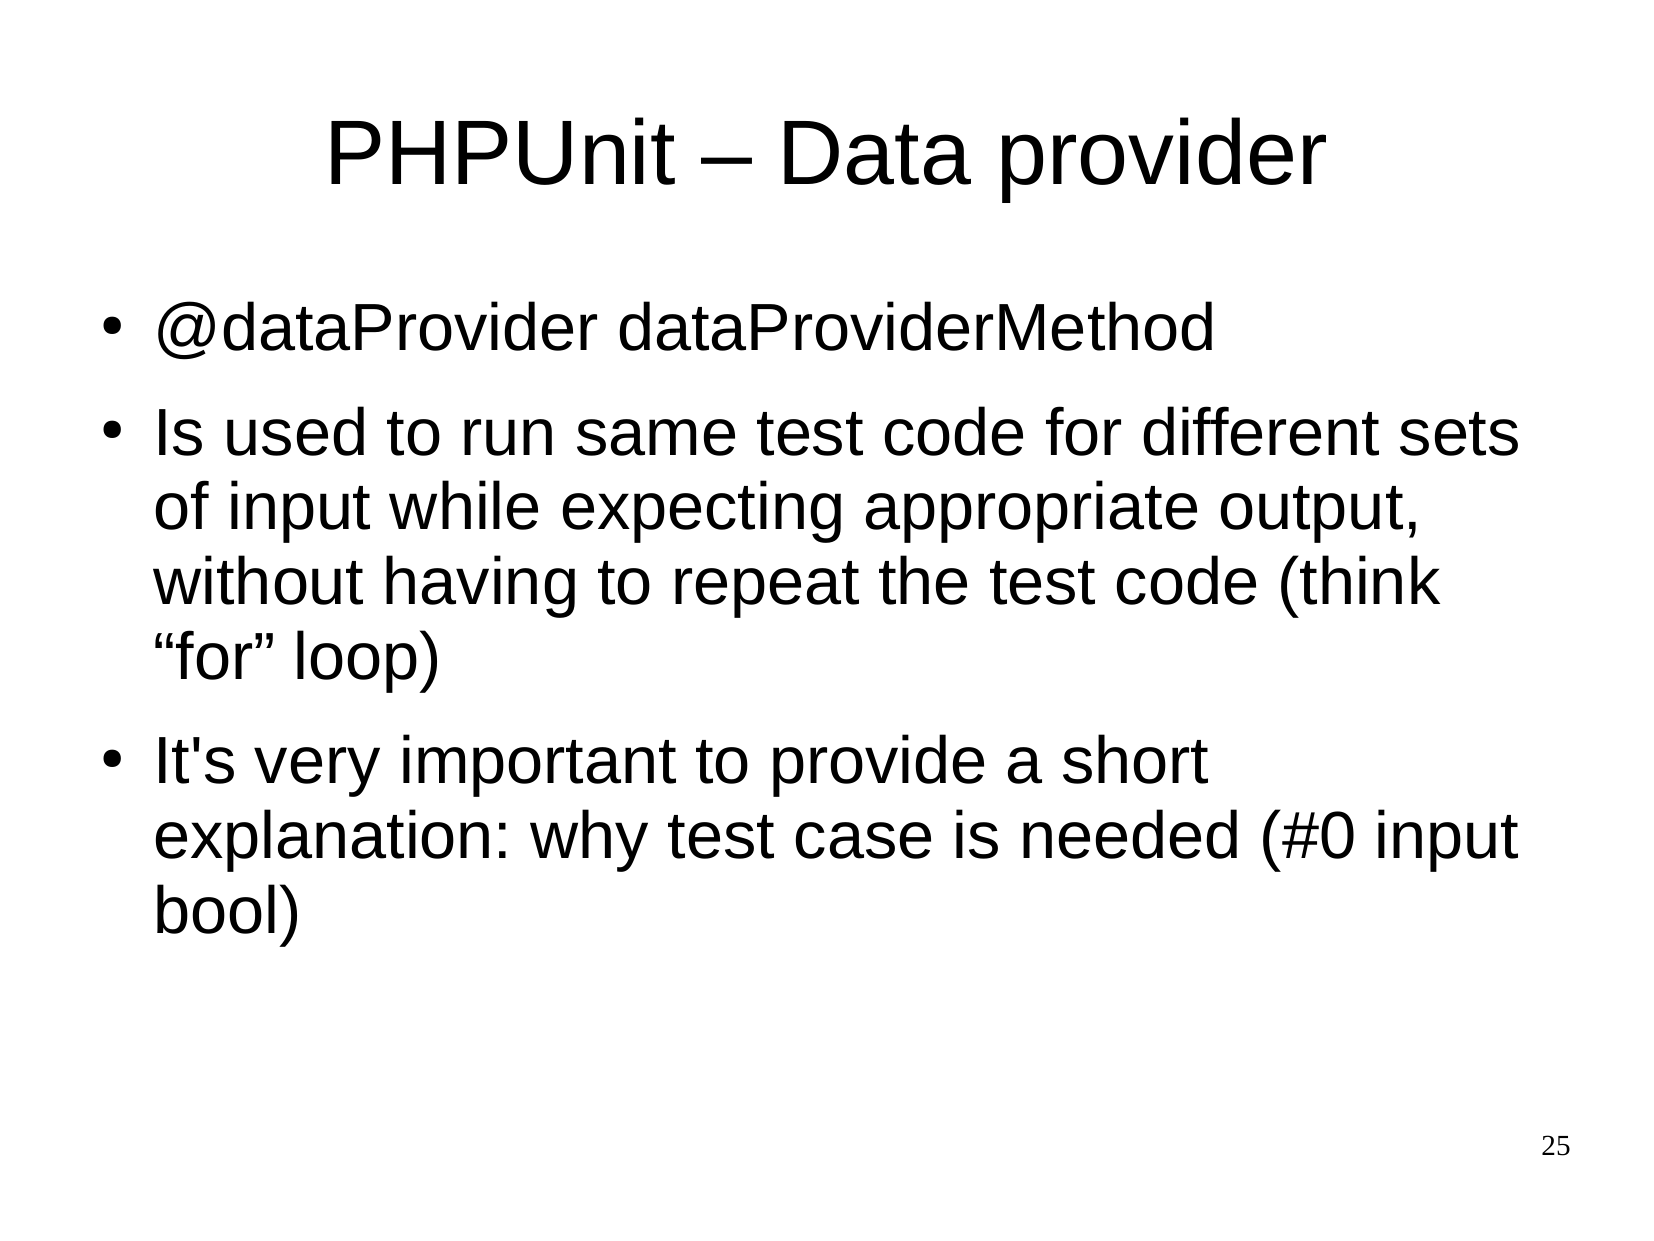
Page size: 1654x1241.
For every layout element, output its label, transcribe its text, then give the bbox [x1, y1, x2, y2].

title PHPUnit – Data provider [82, 49, 1571, 257]
list @dataProvider dataProviderMethod Is used to run same test code for different sets of input while expecting appropriate output, without having to repeat the test code (think “for” loop) It's very important to provide a short explanation: why test case is needed (#0 input bool) [82, 290, 1571, 1010]
